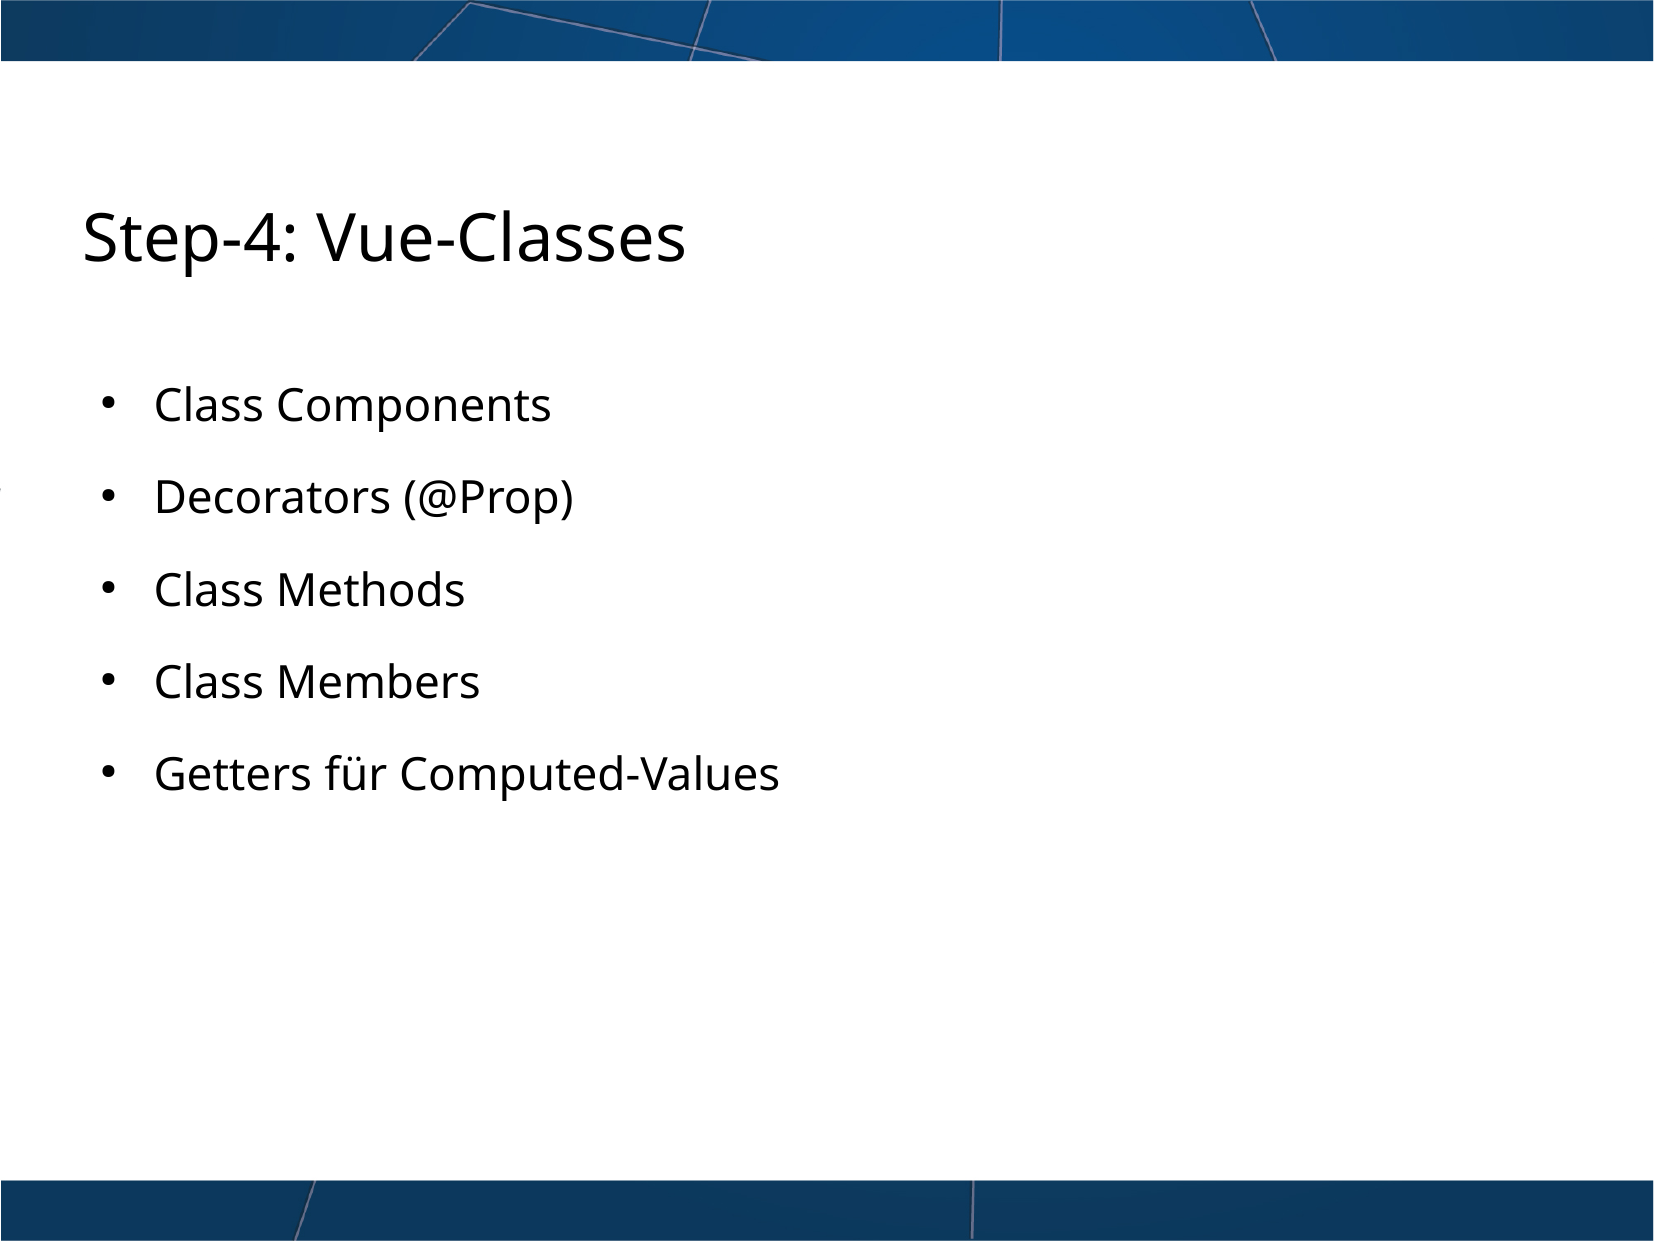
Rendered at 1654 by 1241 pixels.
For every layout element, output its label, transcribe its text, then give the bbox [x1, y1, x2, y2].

title Step-4: Vue-Classes [82, 139, 1571, 332]
picture [0, 0, 1654, 1241]
list Class Components Decorators (@Prop) Class Methods Class Members Getters für Computed-Values [82, 372, 1571, 1013]
